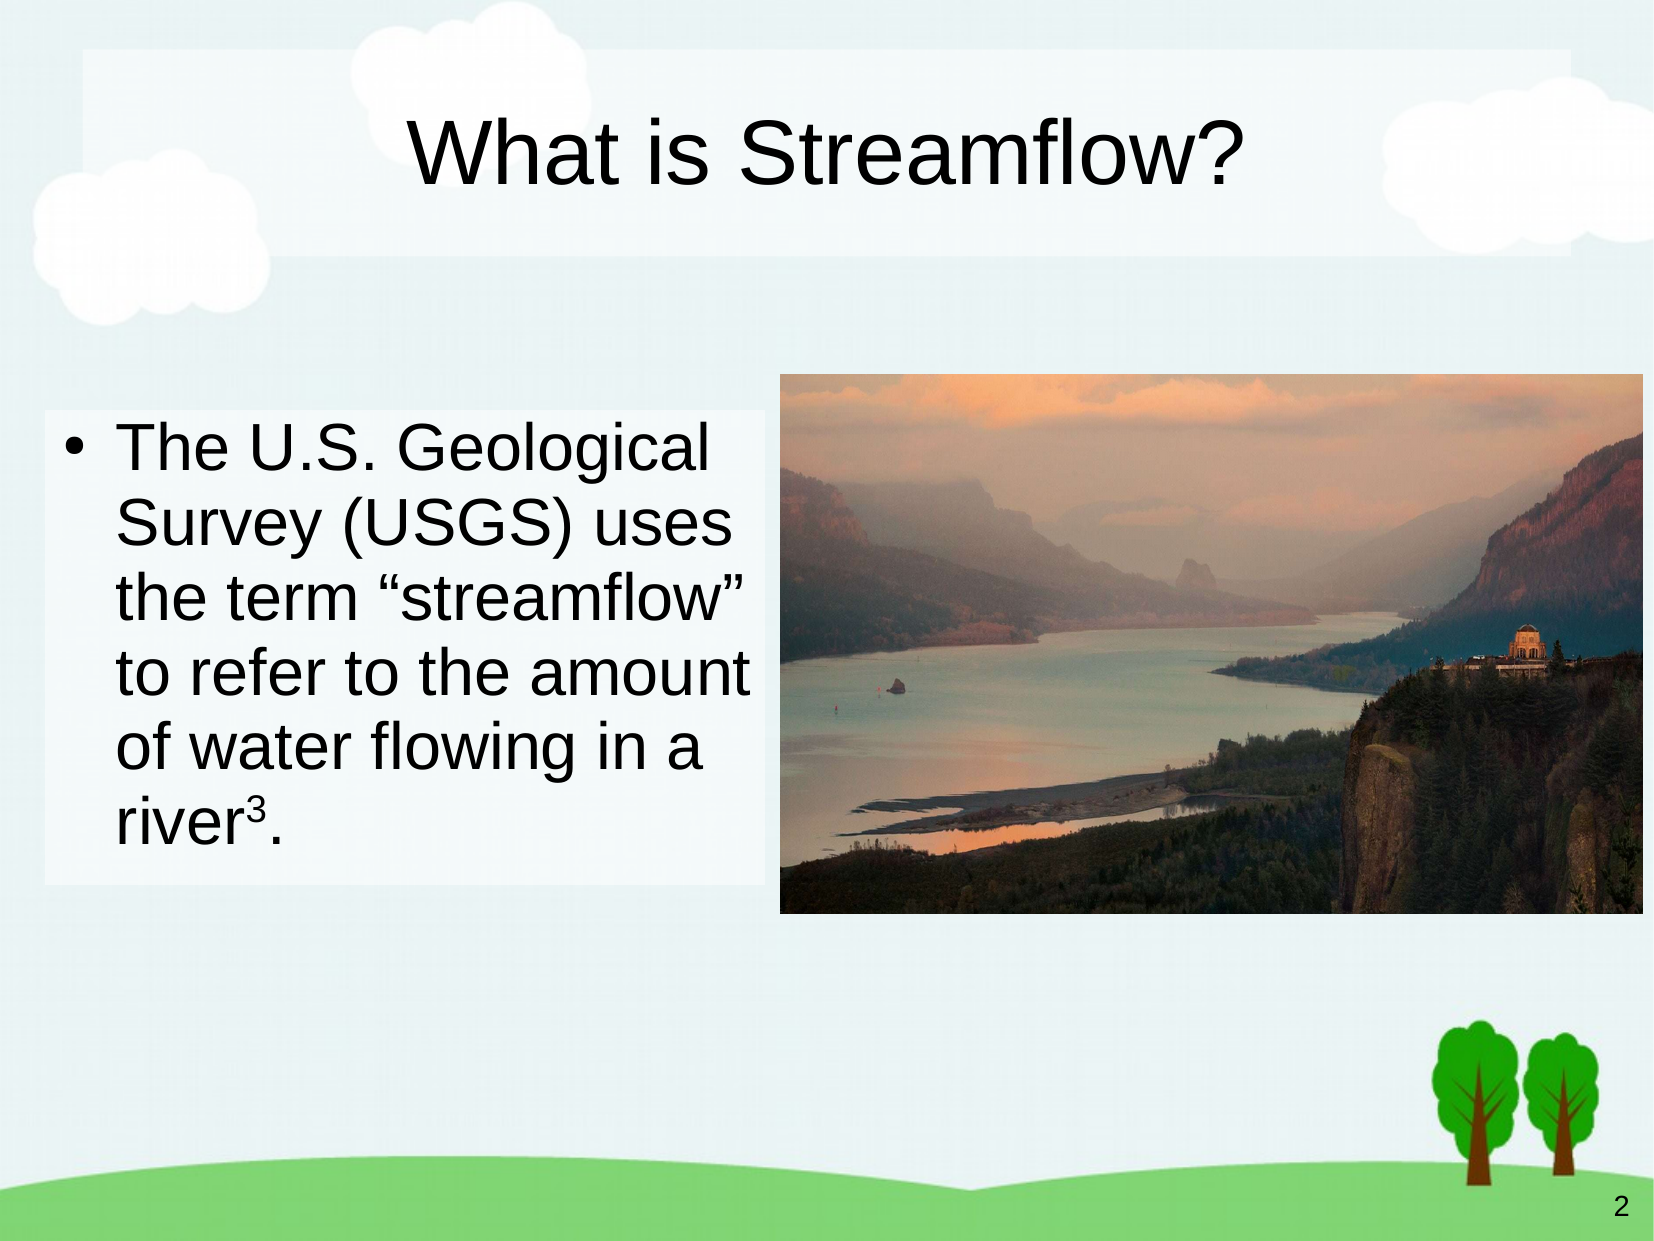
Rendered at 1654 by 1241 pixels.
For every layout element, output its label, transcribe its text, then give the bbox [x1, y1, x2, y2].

picture [0, 0, 1654, 1241]
title What is Streamflow? [82, 49, 1571, 257]
list The U.S. Geological Survey (USGS) uses the term “streamflow” to refer to the amount of water flowing in a river3. [45, 410, 766, 886]
